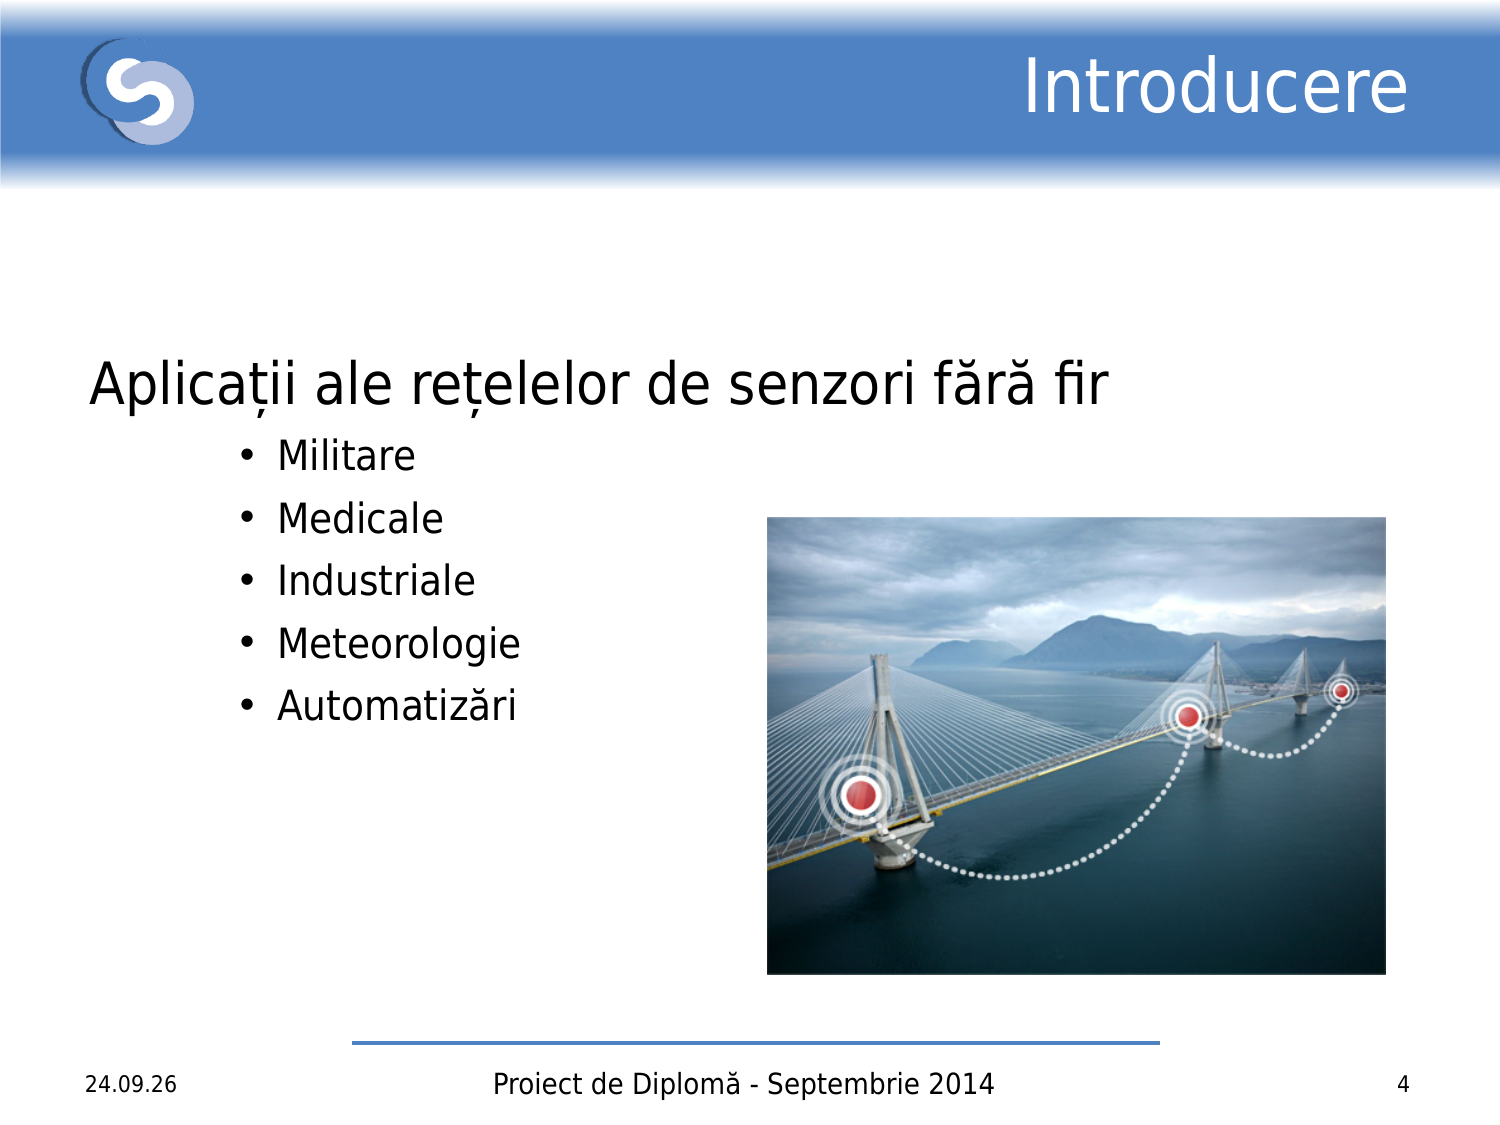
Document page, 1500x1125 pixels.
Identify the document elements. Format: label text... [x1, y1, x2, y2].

picture [767, 517, 1386, 975]
title Introducere [199, 11, 1425, 155]
picture [0, 0, 1500, 189]
list Aplicații ale rețelelor de senzori fără fir Militare Medicale Industriale Meteorologie Automatizări [75, 203, 1426, 872]
